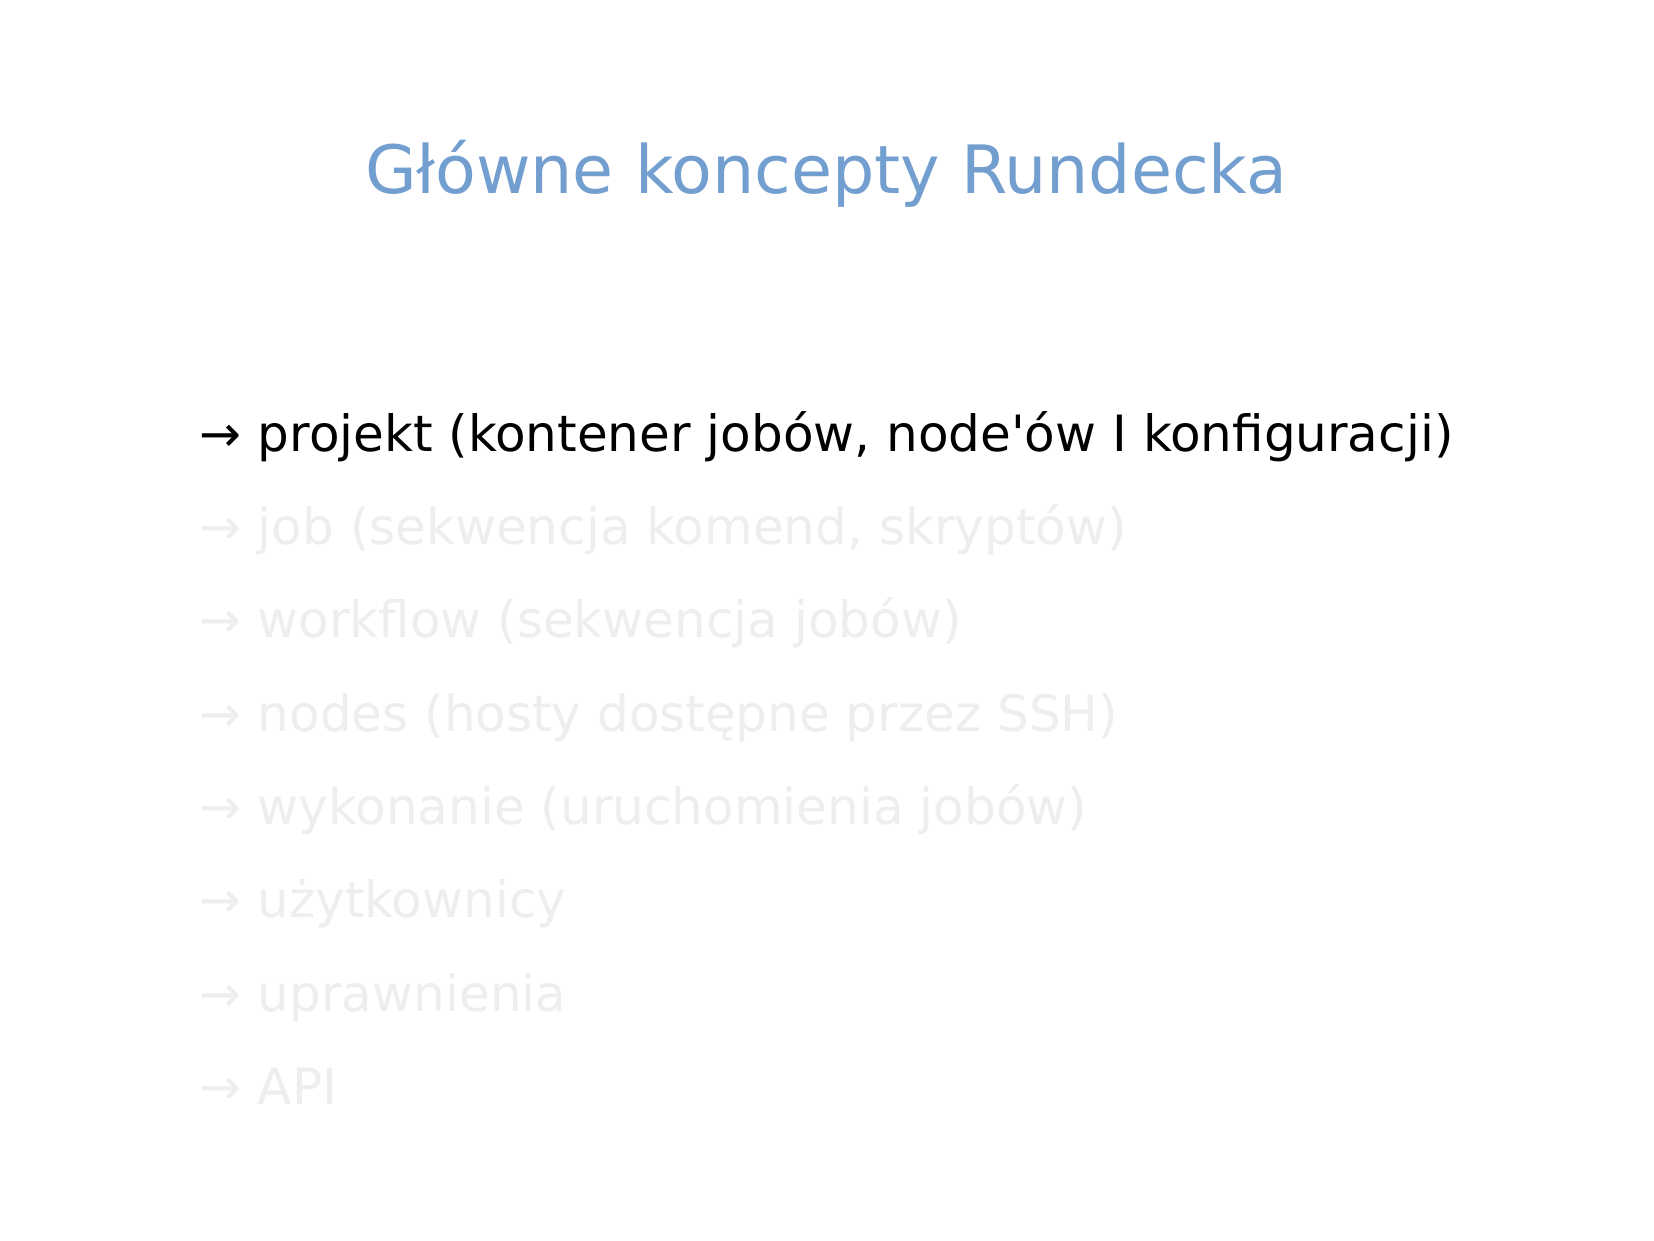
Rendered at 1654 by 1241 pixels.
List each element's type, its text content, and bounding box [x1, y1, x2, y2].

text_box → projekt (kontener jobów, node'ów I konfiguracji) → job (sekwencja komend, skryptów) → workflow (sekwencja jobów) → nodes (hosty dostępne przez SSH) → wykonanie (uruchomienia jobów) → użytkownicy → uprawnienia → API [185, 368, 1469, 1095]
text_box Główne koncepty Rundecka [350, 123, 1304, 217]
